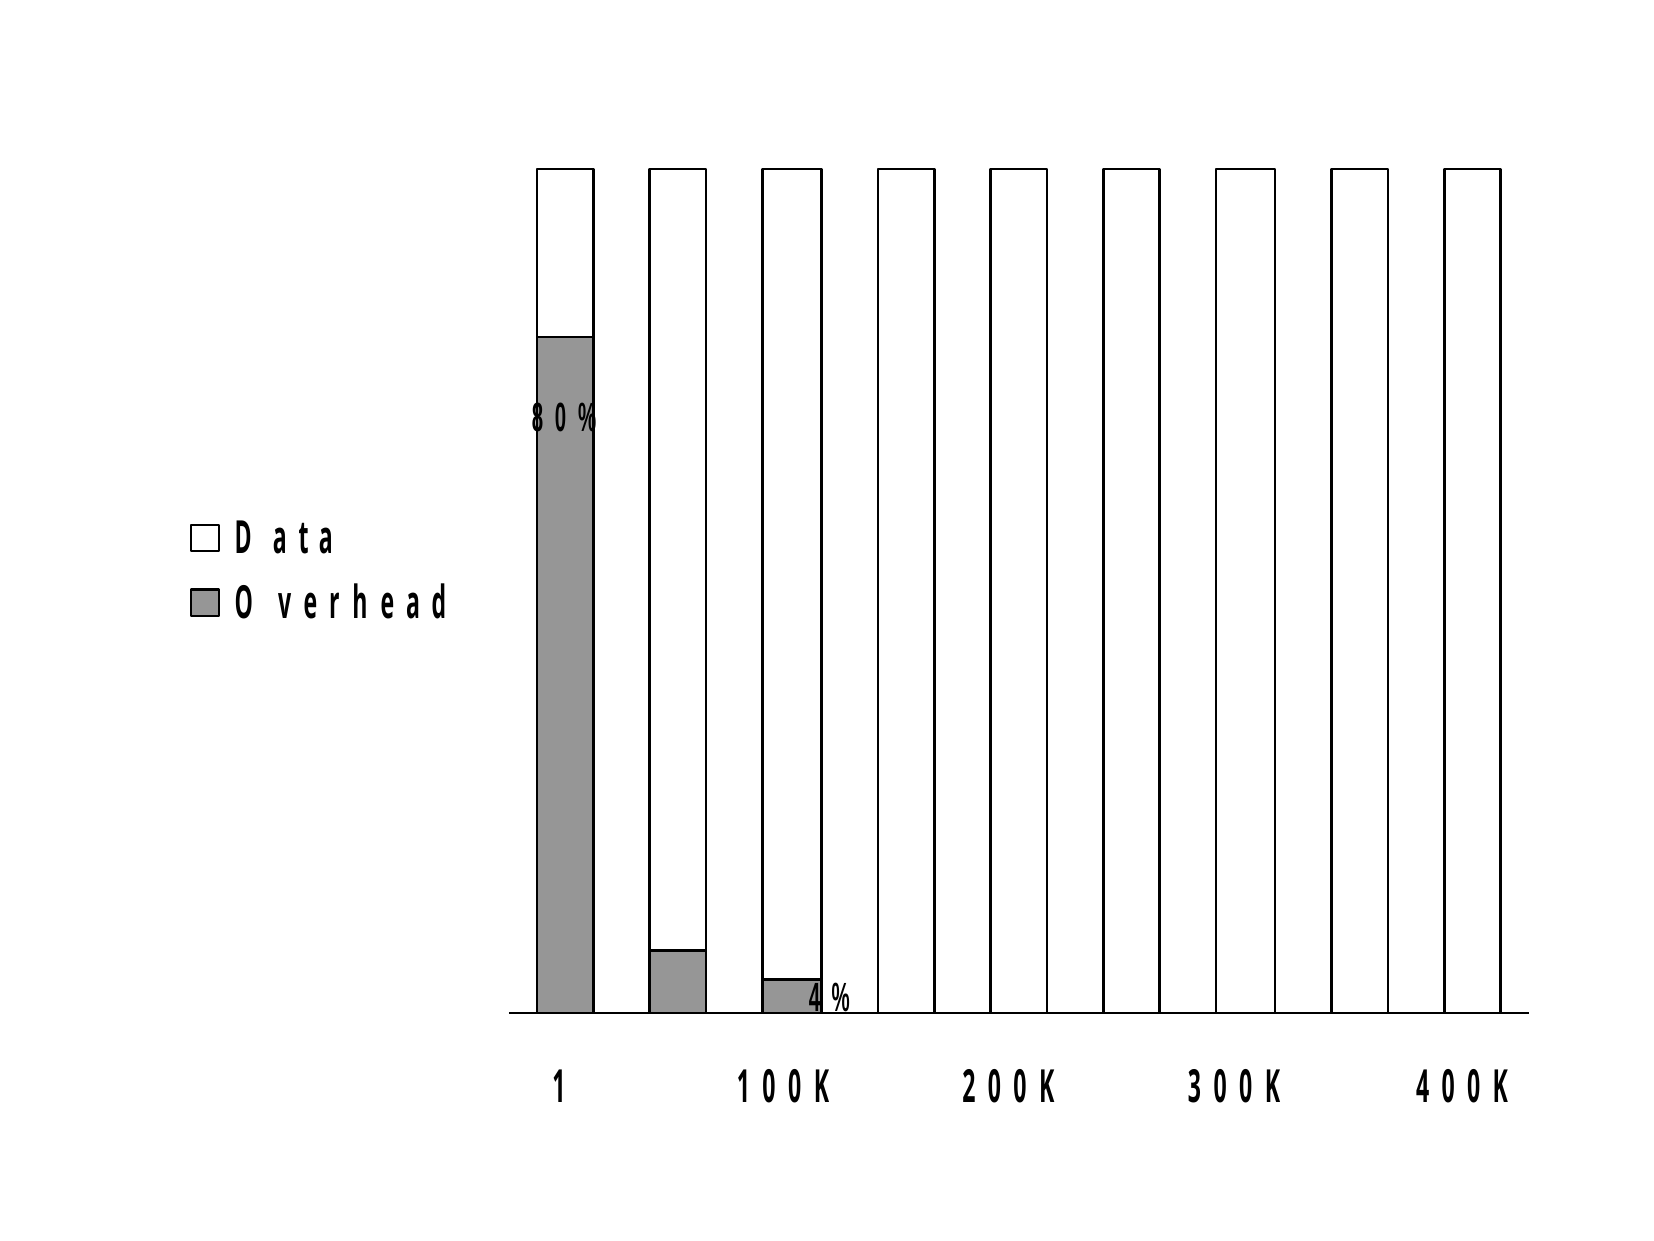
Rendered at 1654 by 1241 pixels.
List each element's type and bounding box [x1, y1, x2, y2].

picture [150, 75, 1576, 1163]
